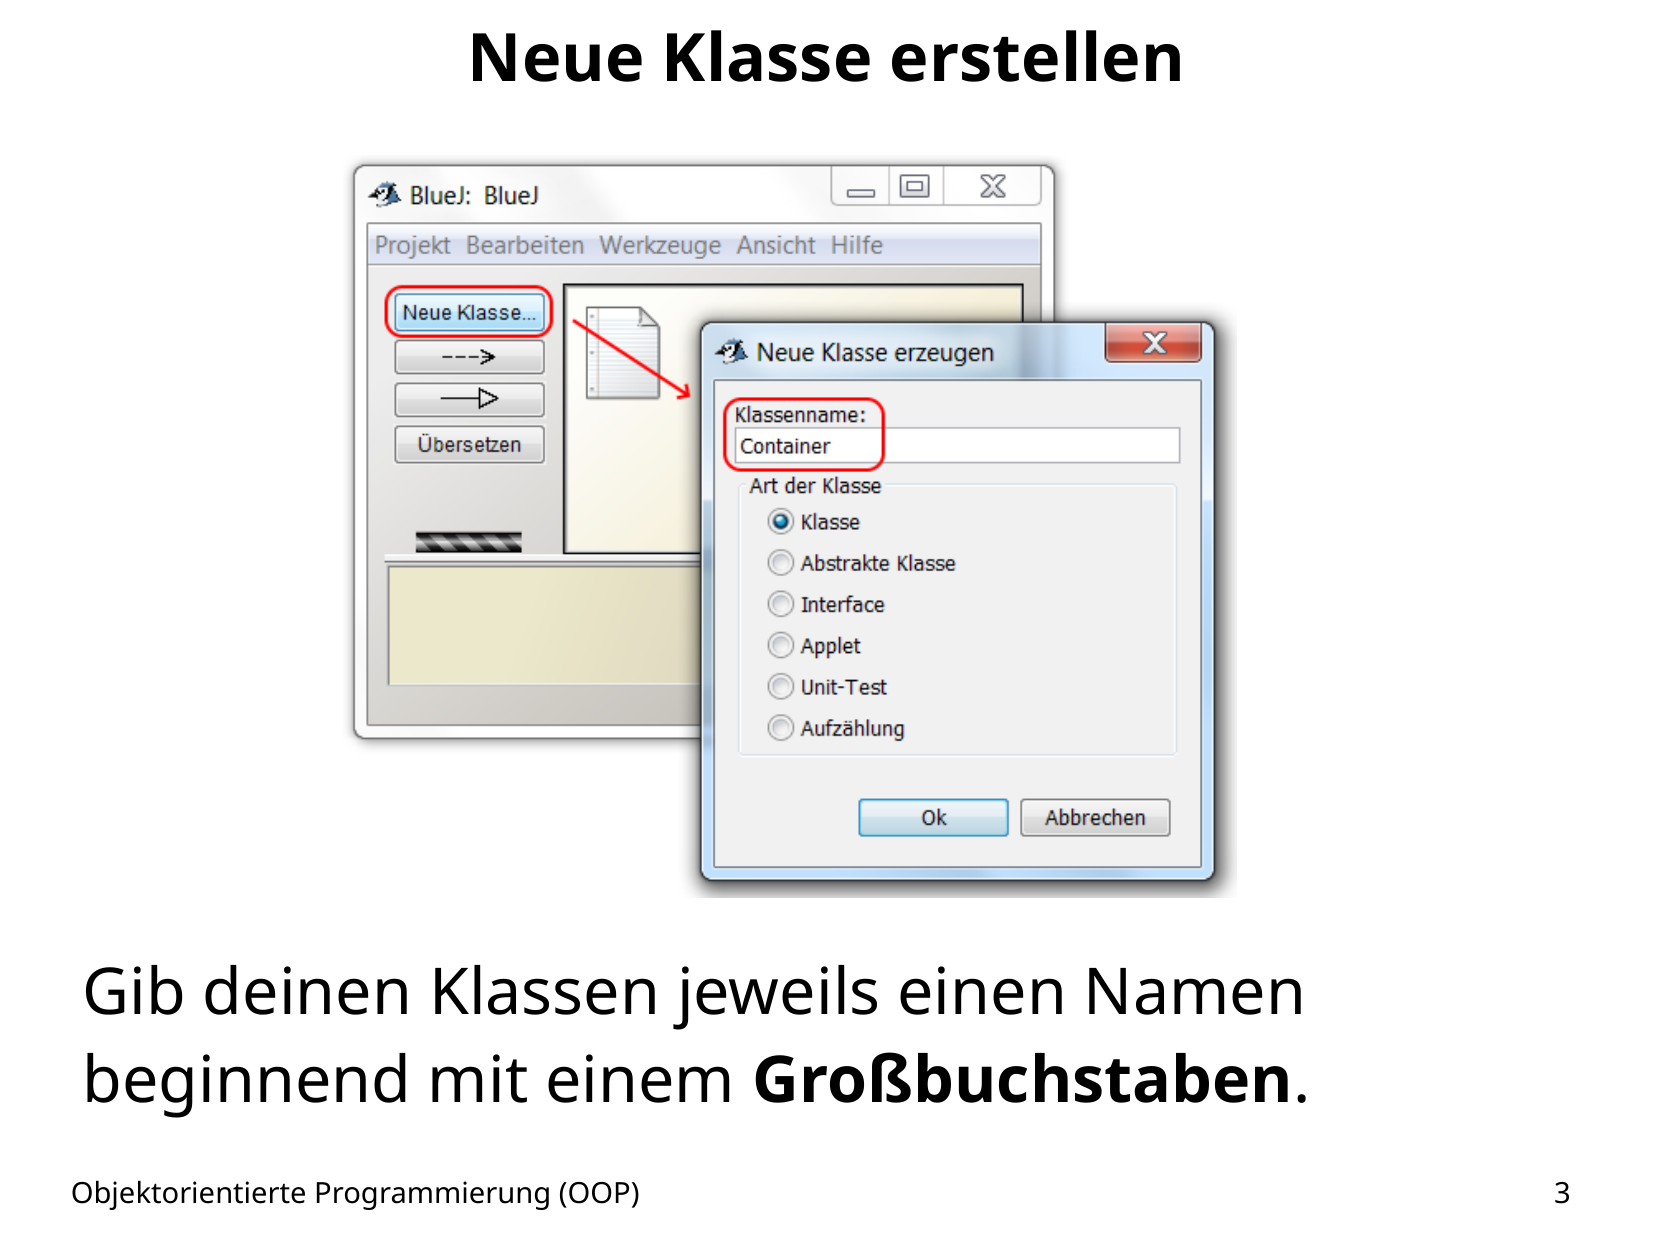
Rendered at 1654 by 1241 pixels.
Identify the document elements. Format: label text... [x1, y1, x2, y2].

title Neue Klasse erstellen [0, 5, 1654, 107]
picture [342, 155, 1237, 898]
list Gib deinen Klassen jeweils einen Namen beginnend mit einem Großbuchstaben. [82, 944, 1571, 1123]
